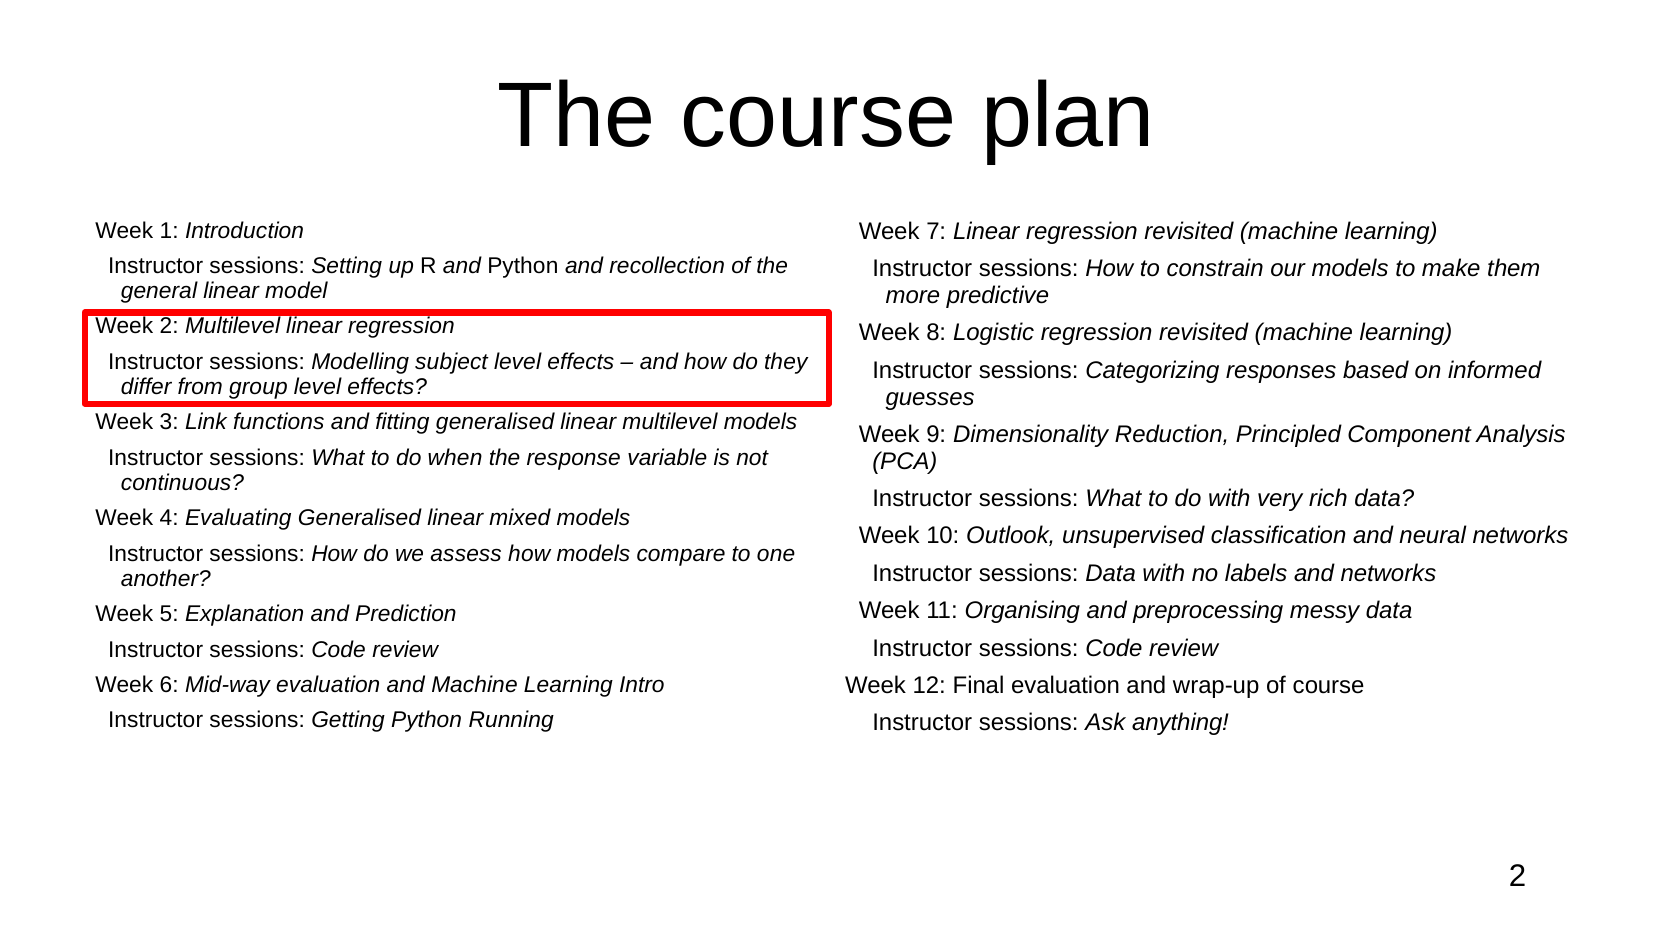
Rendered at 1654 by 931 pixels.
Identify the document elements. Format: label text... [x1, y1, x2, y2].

list Week 1: Introduction Instructor sessions: Setting up R and Python and recollection of the general linear model Week 2: Multilevel linear regression Instructor sessions: Modelling subject level effects – and how do they differ from group level effects? Week 3: Link functions and fitting generalised linear multilevel models Instructor sessions: What to do when the response variable is not continuous? Week 4: Evaluating Generalised linear mixed models Instructor sessions: How do we assess how models compare to one another? Week 5: Explanation and Prediction Instructor sessions: Code review Week 6: Mid-way evaluation and Machine Learning Intro Instructor sessions: Getting Python Running [88, 316, 809, 401]
title The course plan [82, 37, 1571, 193]
list Week 1: Introduction Instructor sessions: Setting up R and Python and recollection of the general linear model Week 2: Multilevel linear regression Instructor sessions: Modelling subject level effects – and how do they differ from group level effects? Week 3: Link functions and fitting generalised linear multilevel models Instructor sessions: What to do when the response variable is not continuous? Week 4: Evaluating Generalised linear mixed models Instructor sessions: How do we assess how models compare to one another? Week 5: Explanation and Prediction Instructor sessions: Code review Week 6: Mid-way evaluation and Machine Learning Intro Instructor sessions: Getting Python Running [82, 217, 809, 309]
list Week 1: Introduction Instructor sessions: Setting up R and Python and recollection of the general linear model Week 2: Multilevel linear regression Instructor sessions: Modelling subject level effects – and how do they differ from group level effects? Week 3: Link functions and fitting generalised linear multilevel models Instructor sessions: What to do when the response variable is not continuous? Week 4: Evaluating Generalised linear mixed models Instructor sessions: How do we assess how models compare to one another? Week 5: Explanation and Prediction Instructor sessions: Code review Week 6: Mid-way evaluation and Machine Learning Intro Instructor sessions: Getting Python Running [82, 407, 809, 758]
list Week 7: Linear regression revisited (machine learning) Instructor sessions: How to constrain our models to make them more predictive Week 8: Logistic regression revisited (machine learning) Instructor sessions: Categorizing responses based on informed guesses Week 9: Dimensionality Reduction, Principled Component Analysis (PCA) Instructor sessions: What to do with very rich data? Week 10: Outlook, unsupervised classification and neural networks Instructor sessions: Data with no labels and networks Week 11: Organising and preprocessing messy data Instructor sessions: Code review Week 12: Final evaluation and wrap-up of course Instructor sessions: Ask anything! [845, 217, 1572, 758]
text_box <nummer> [1494, 850, 1654, 921]
